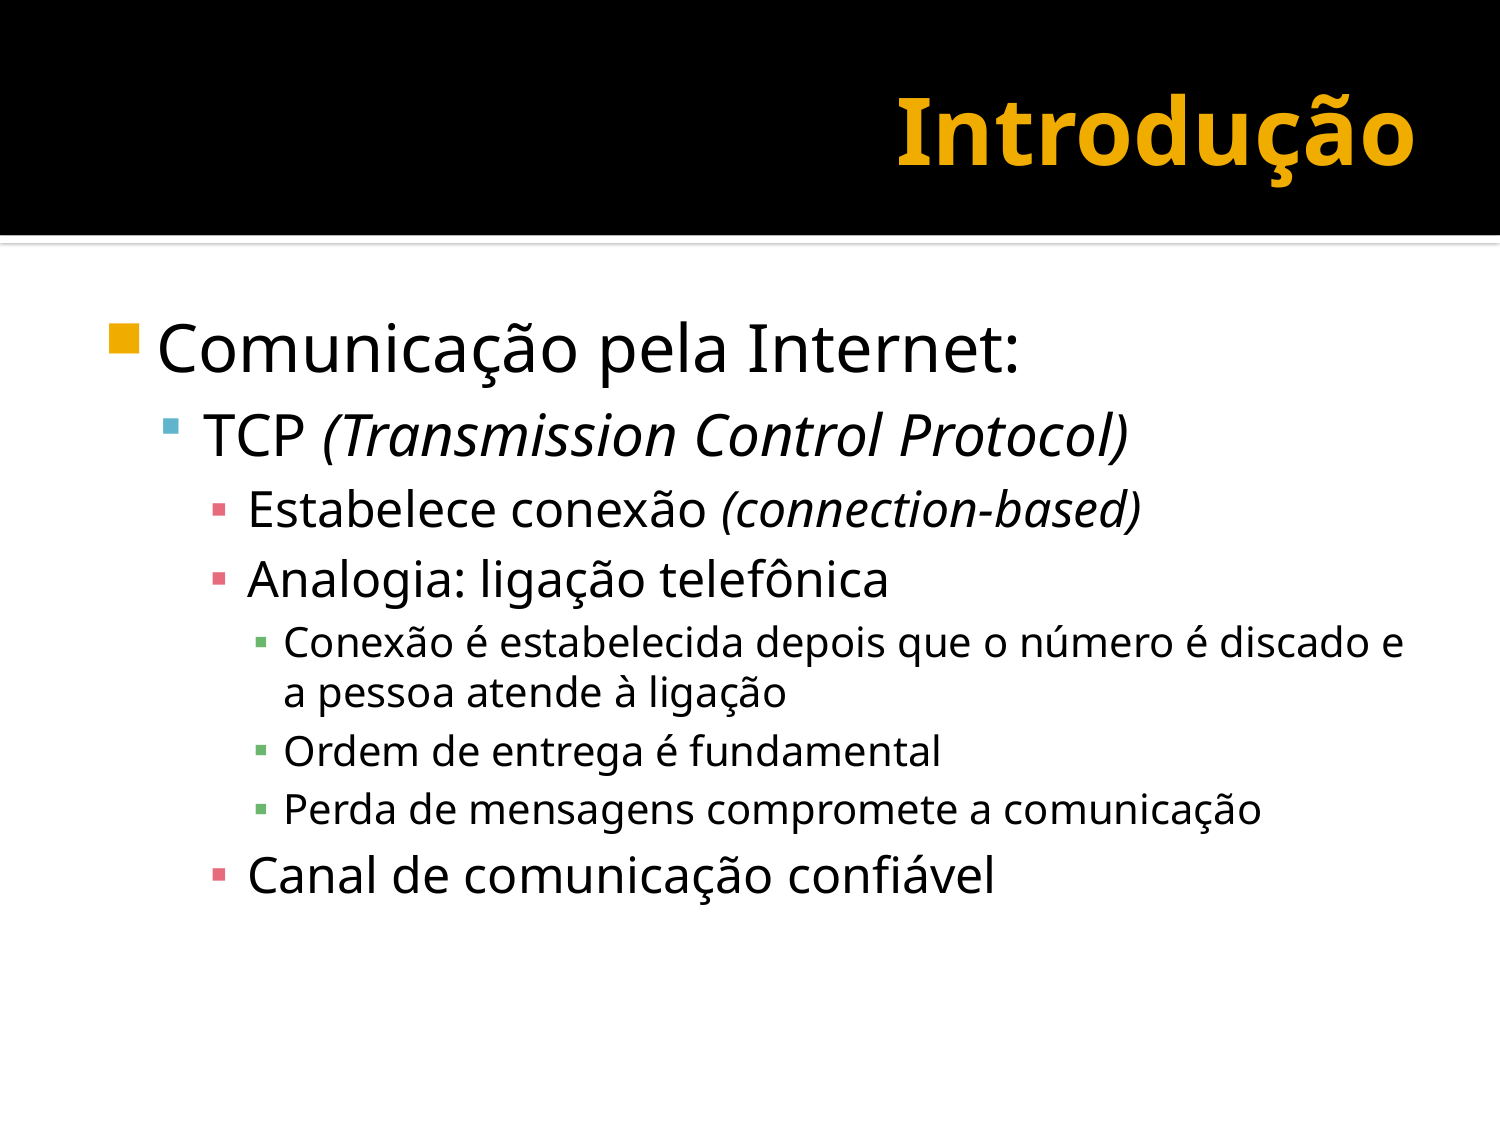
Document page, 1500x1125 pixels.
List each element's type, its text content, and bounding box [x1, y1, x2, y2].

title Introdução [75, 25, 1425, 231]
list Comunicação pela Internet: TCP (Transmission Control Protocol) Estabelece conexão (connection-based) Analogia: ligação telefônica Conexão é estabelecida depois que o número é discado e a pessoa atende à ligação Ordem de entrega é fundamental Perda de mensagens compromete a comunicação Canal de comunicação confiável [75, 291, 1425, 1050]
